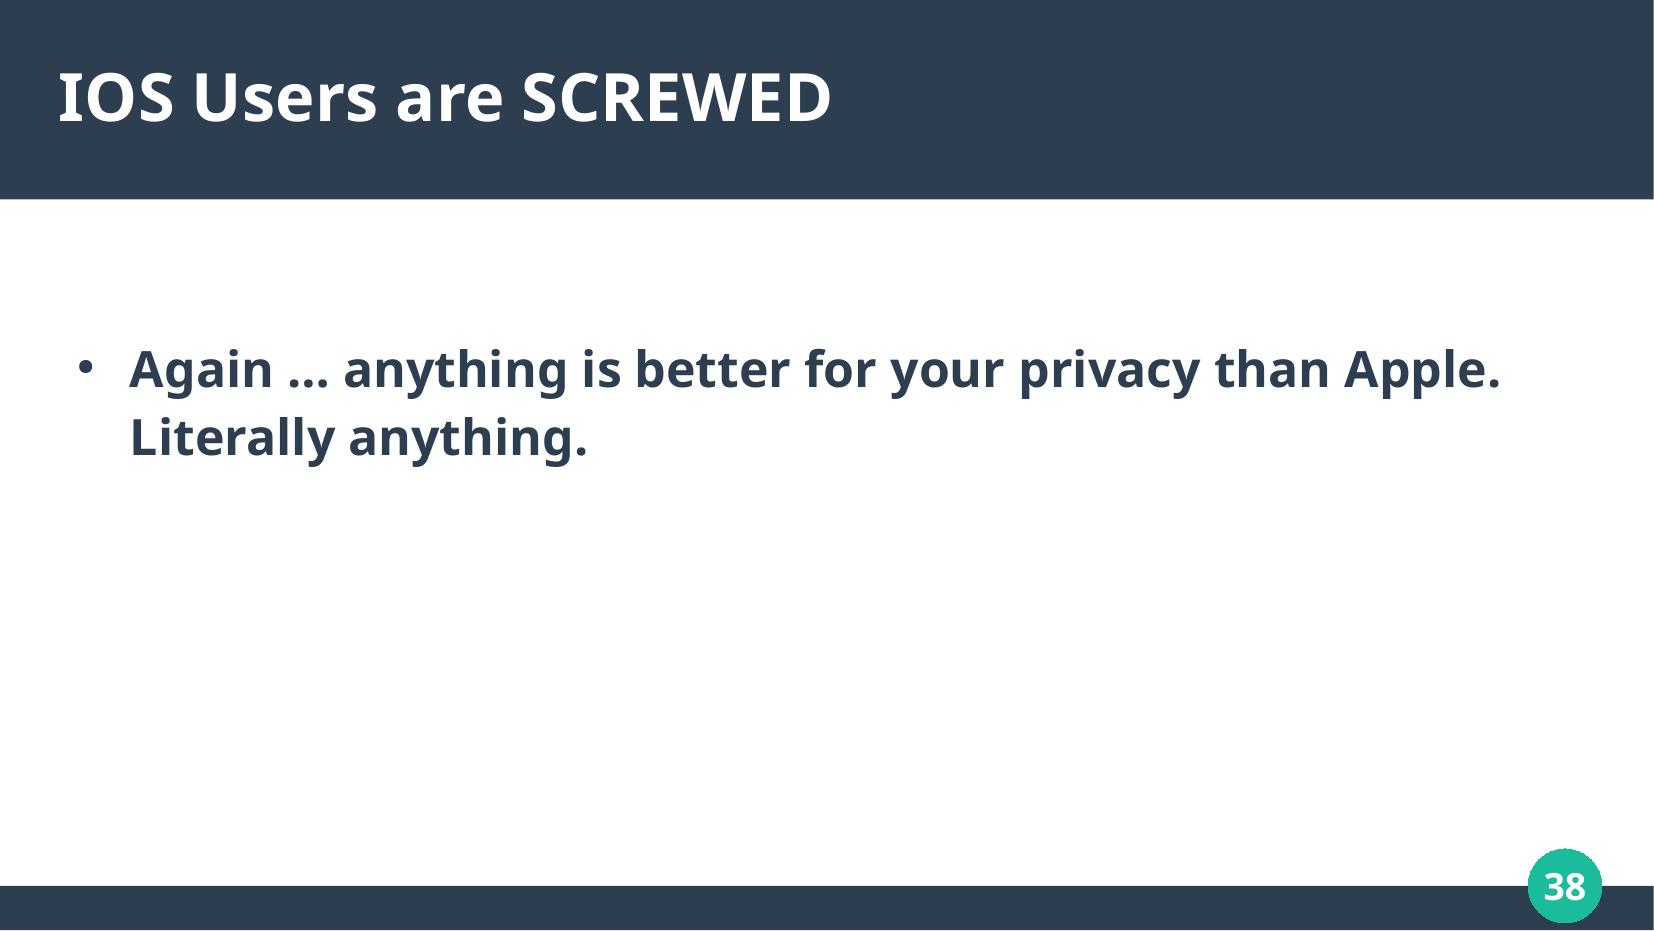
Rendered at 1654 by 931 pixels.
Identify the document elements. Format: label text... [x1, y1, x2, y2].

list Again … anything is better for your privacy than Apple. Literally anything. [59, 243, 1595, 864]
title IOS Users are SCREWED [59, 37, 1595, 155]
